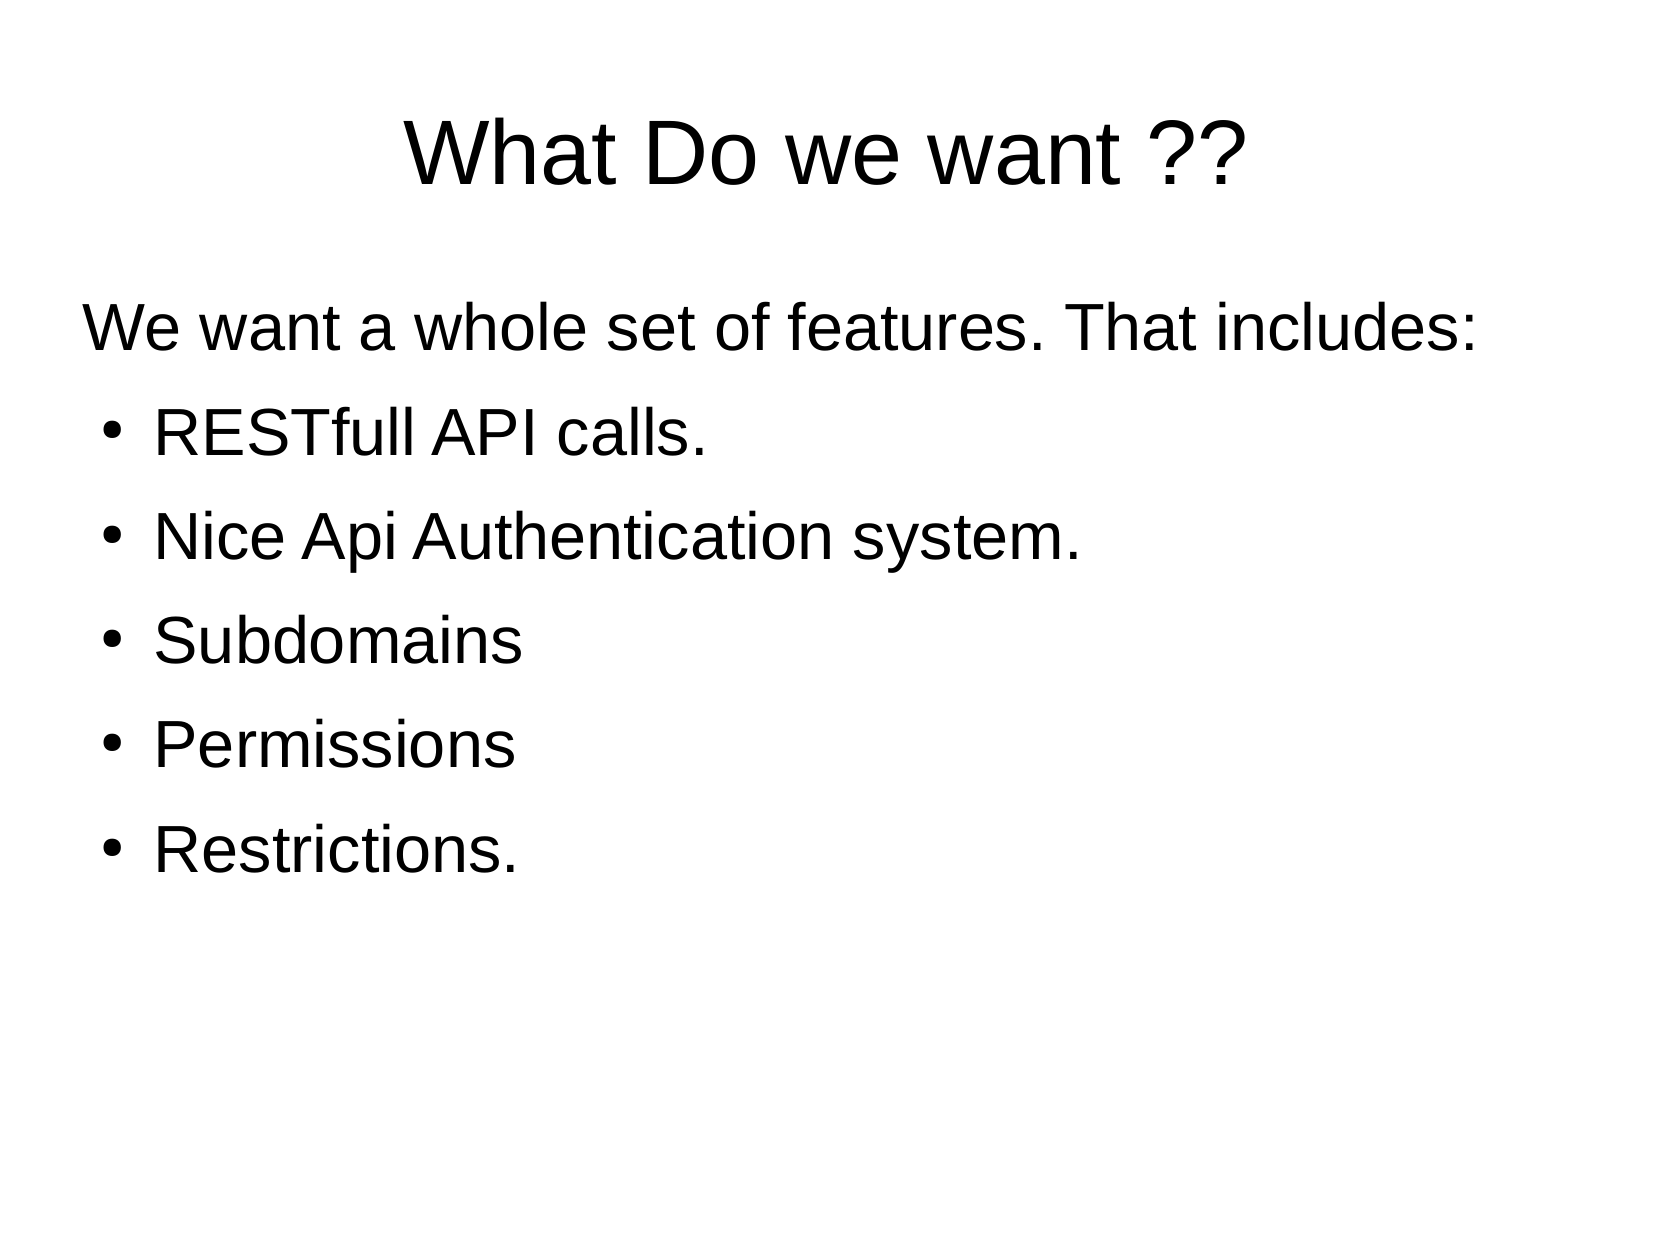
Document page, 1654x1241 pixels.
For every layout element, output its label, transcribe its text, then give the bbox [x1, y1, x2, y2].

title What Do we want ?? [82, 49, 1571, 257]
list We want a whole set of features. That includes: RESTfull API calls. Nice Api Authentication system. Subdomains Permissions Restrictions. [82, 290, 1571, 1109]
